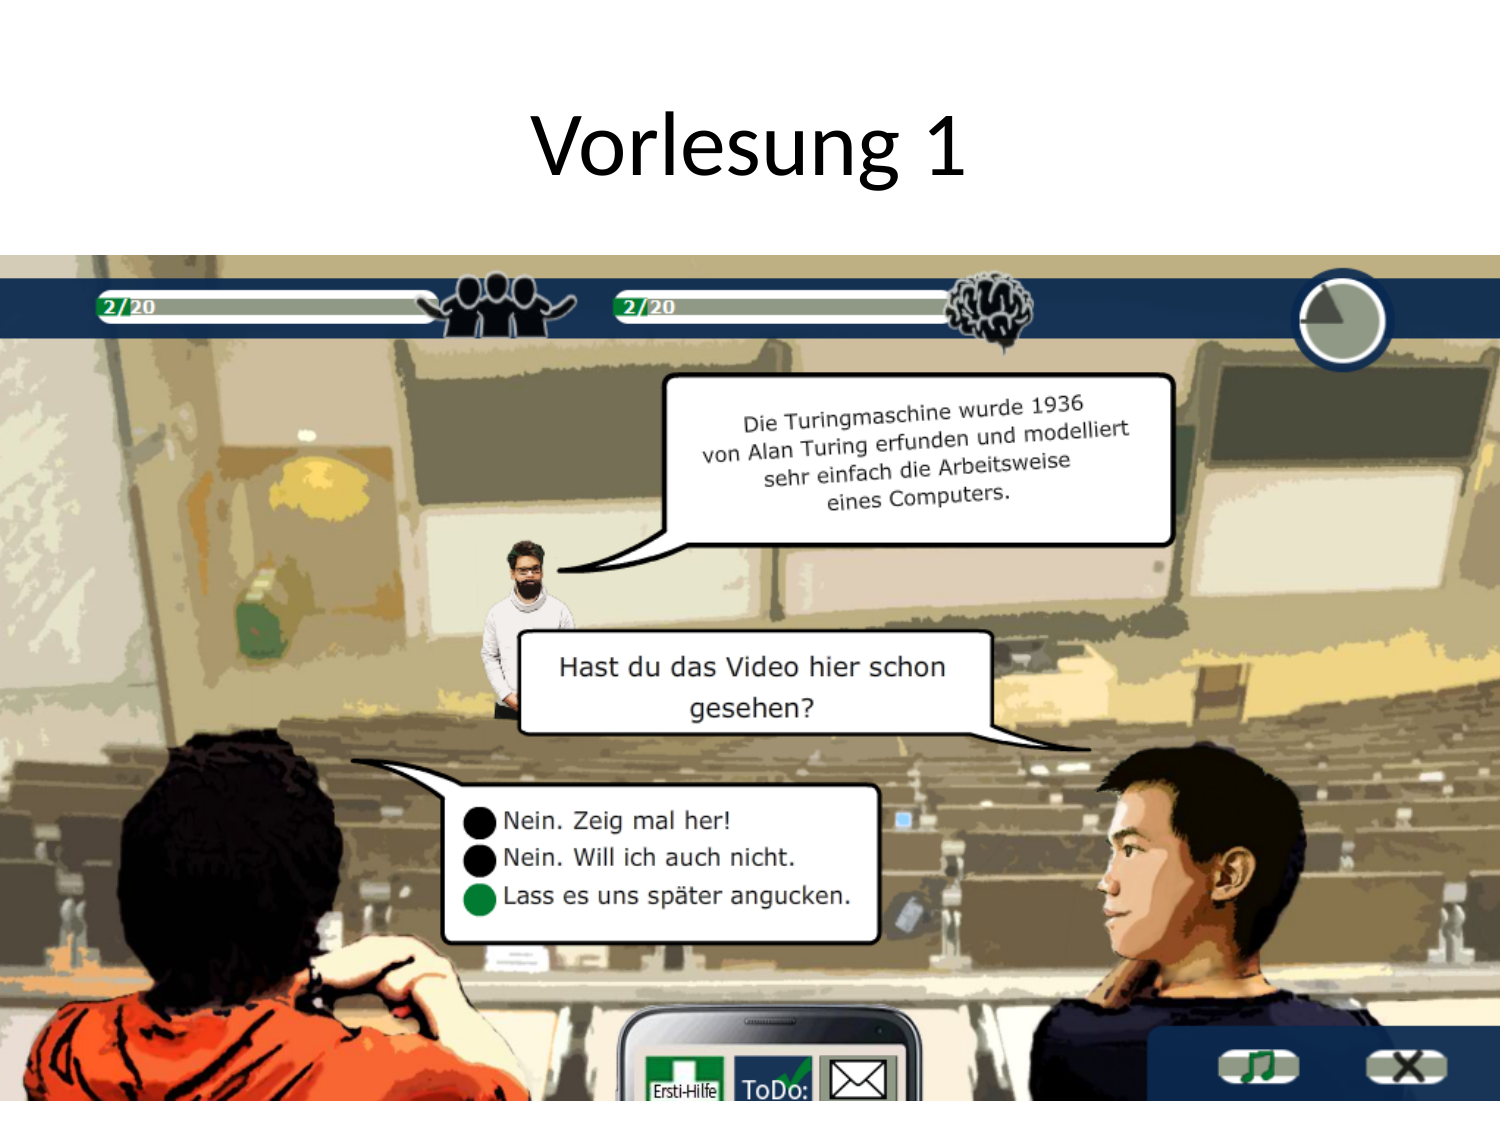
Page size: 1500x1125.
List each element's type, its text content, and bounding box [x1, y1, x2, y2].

picture [0, 255, 1500, 1101]
title Vorlesung 1 [75, 45, 1426, 233]
